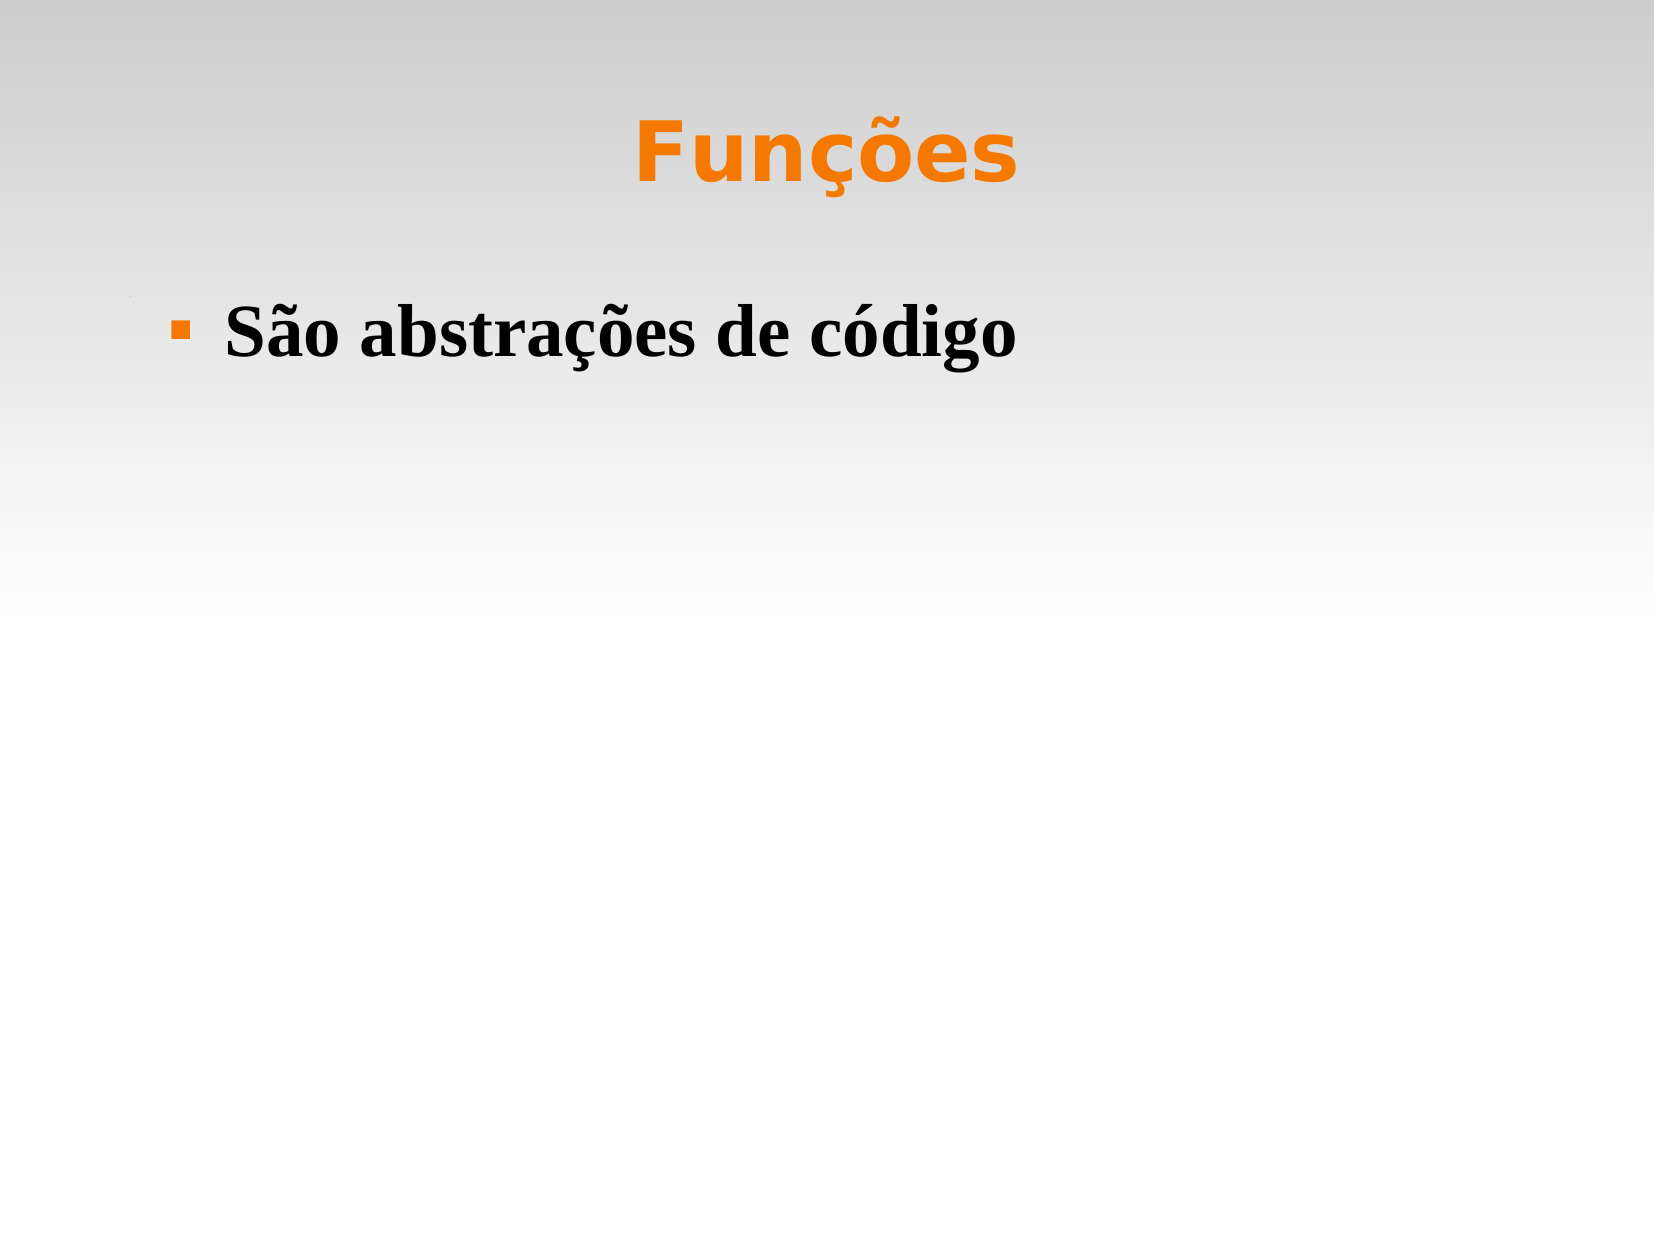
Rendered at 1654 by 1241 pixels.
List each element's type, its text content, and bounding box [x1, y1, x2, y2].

list São abstrações de código [82, 290, 1571, 1241]
title Funções [82, 49, 1571, 257]
